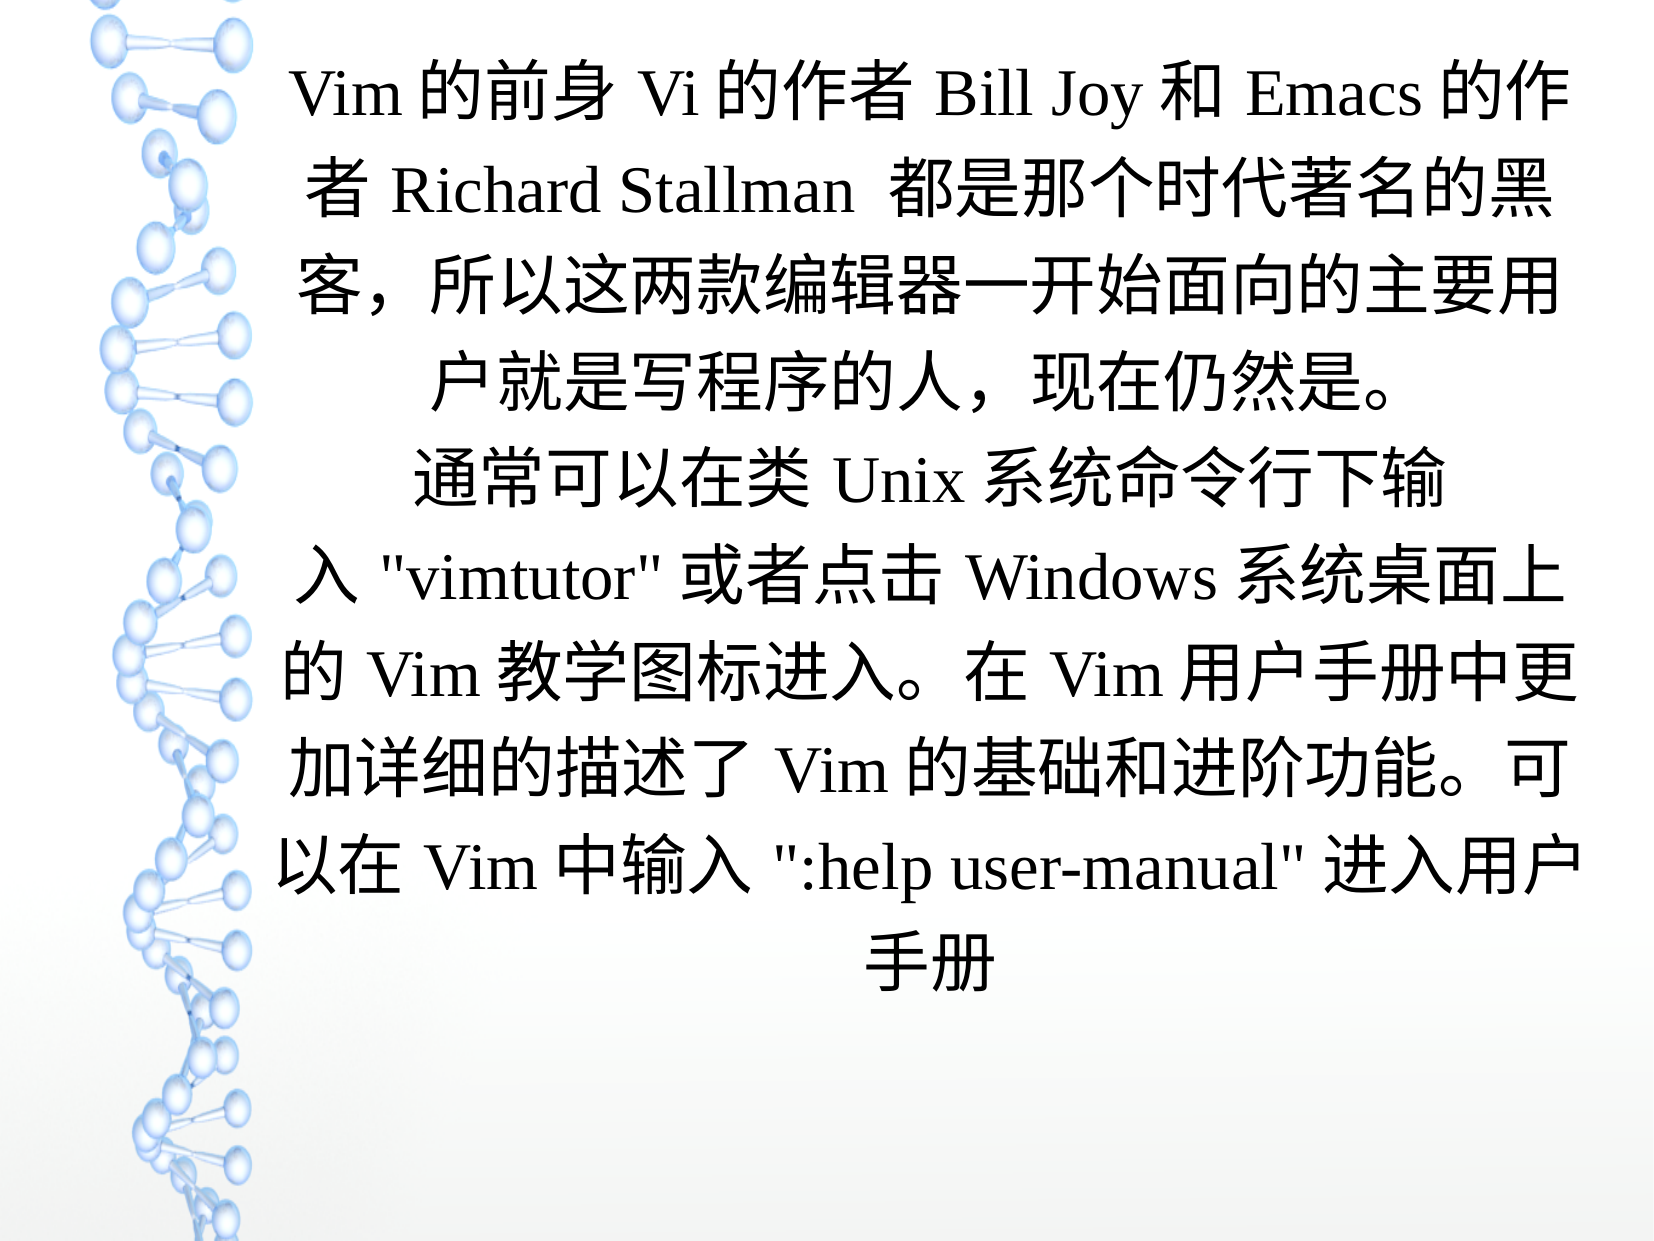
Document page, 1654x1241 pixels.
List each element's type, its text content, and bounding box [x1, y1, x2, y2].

picture [0, 0, 1654, 1241]
subtitle Vim的前身Vi的作者Bill Joy和Emacs的作者Richard Stallman 都是那个时代著名的黑客，所以这两款编辑器一开始面向的主要用户就是写程序的人，现在仍然是。 通常可以在类Unix系统命令行下输入"vimtutor"或者点击Windows系统桌面上的Vim教学图标进入。在Vim用户手册中更加详细的描述了Vim的基础和进阶功能。可以在Vim中输入":help user-manual"进入用户手册 [265, 47, 1595, 997]
